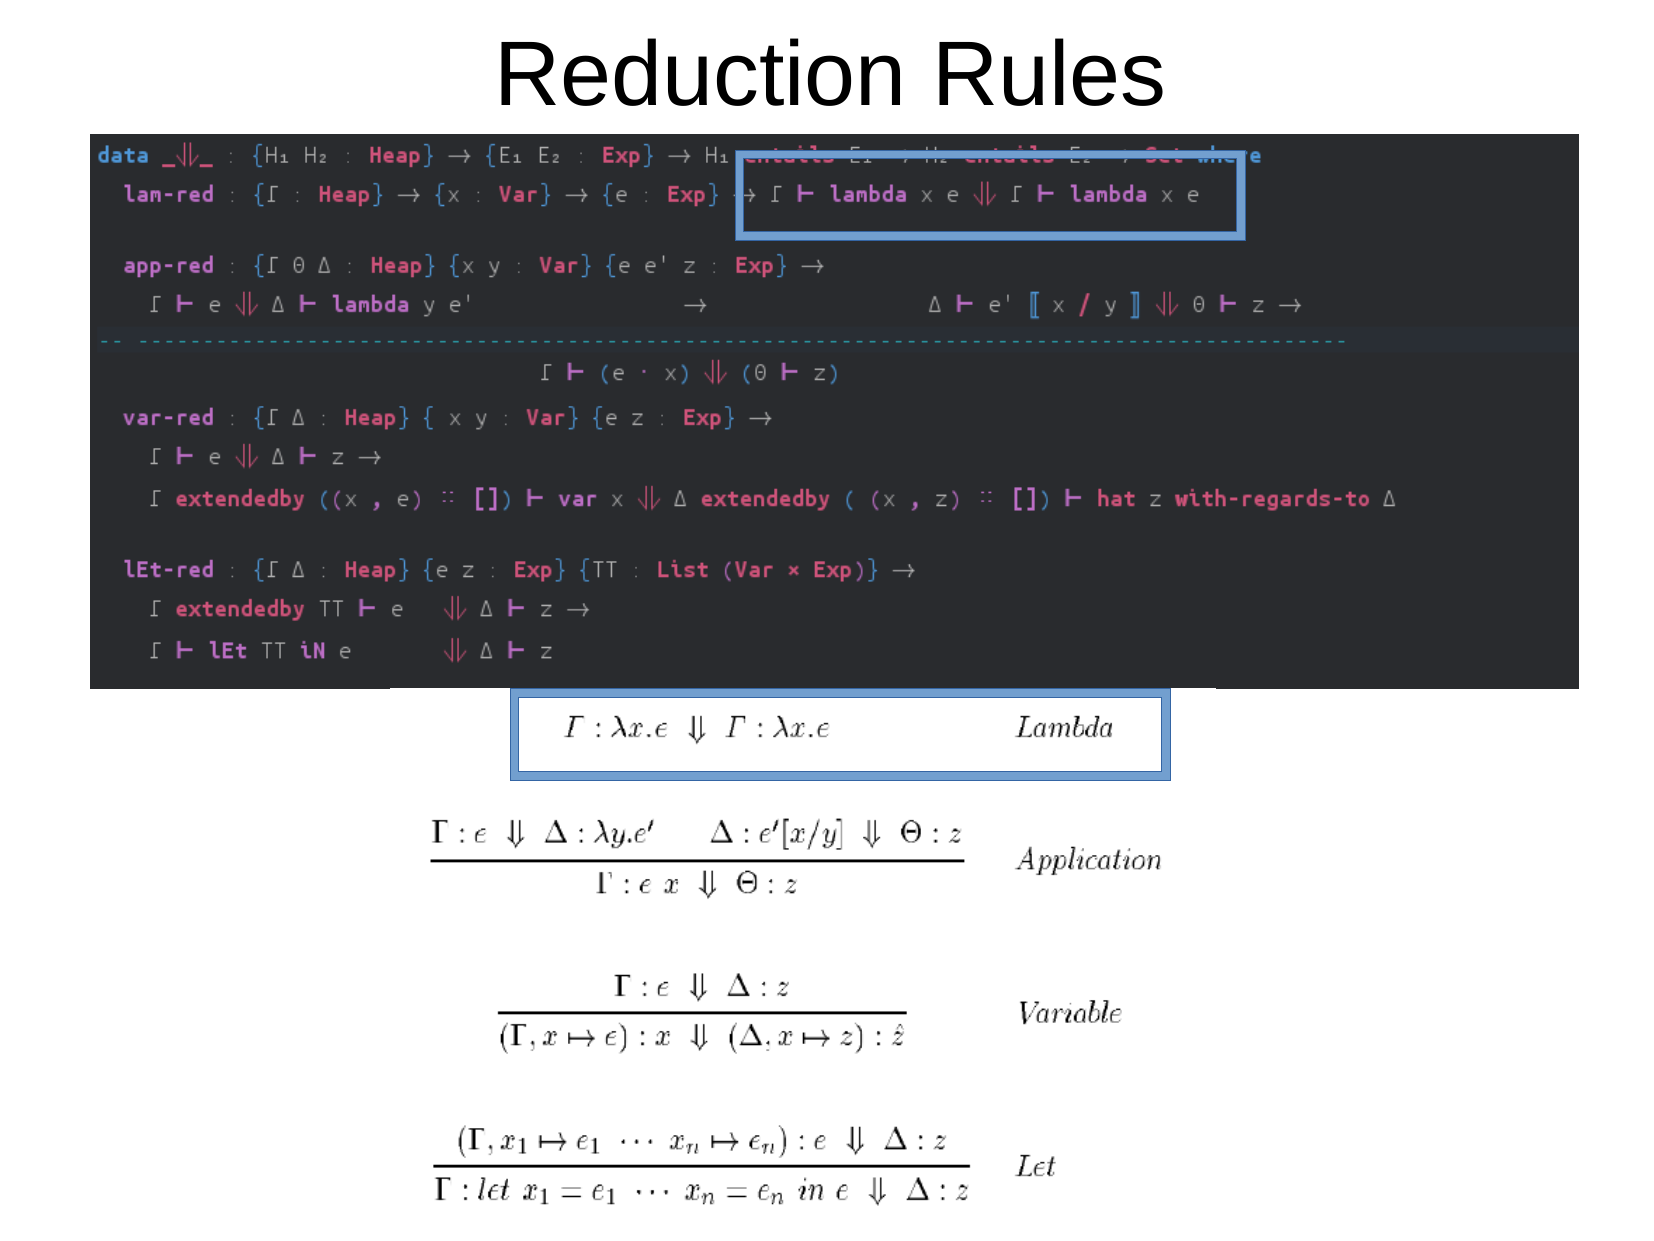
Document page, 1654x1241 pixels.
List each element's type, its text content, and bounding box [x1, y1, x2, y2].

title Reduction Rules [86, 0, 1576, 178]
text_box [735, 150, 1246, 241]
picture [90, 134, 1579, 1241]
text_box [510, 688, 1171, 781]
